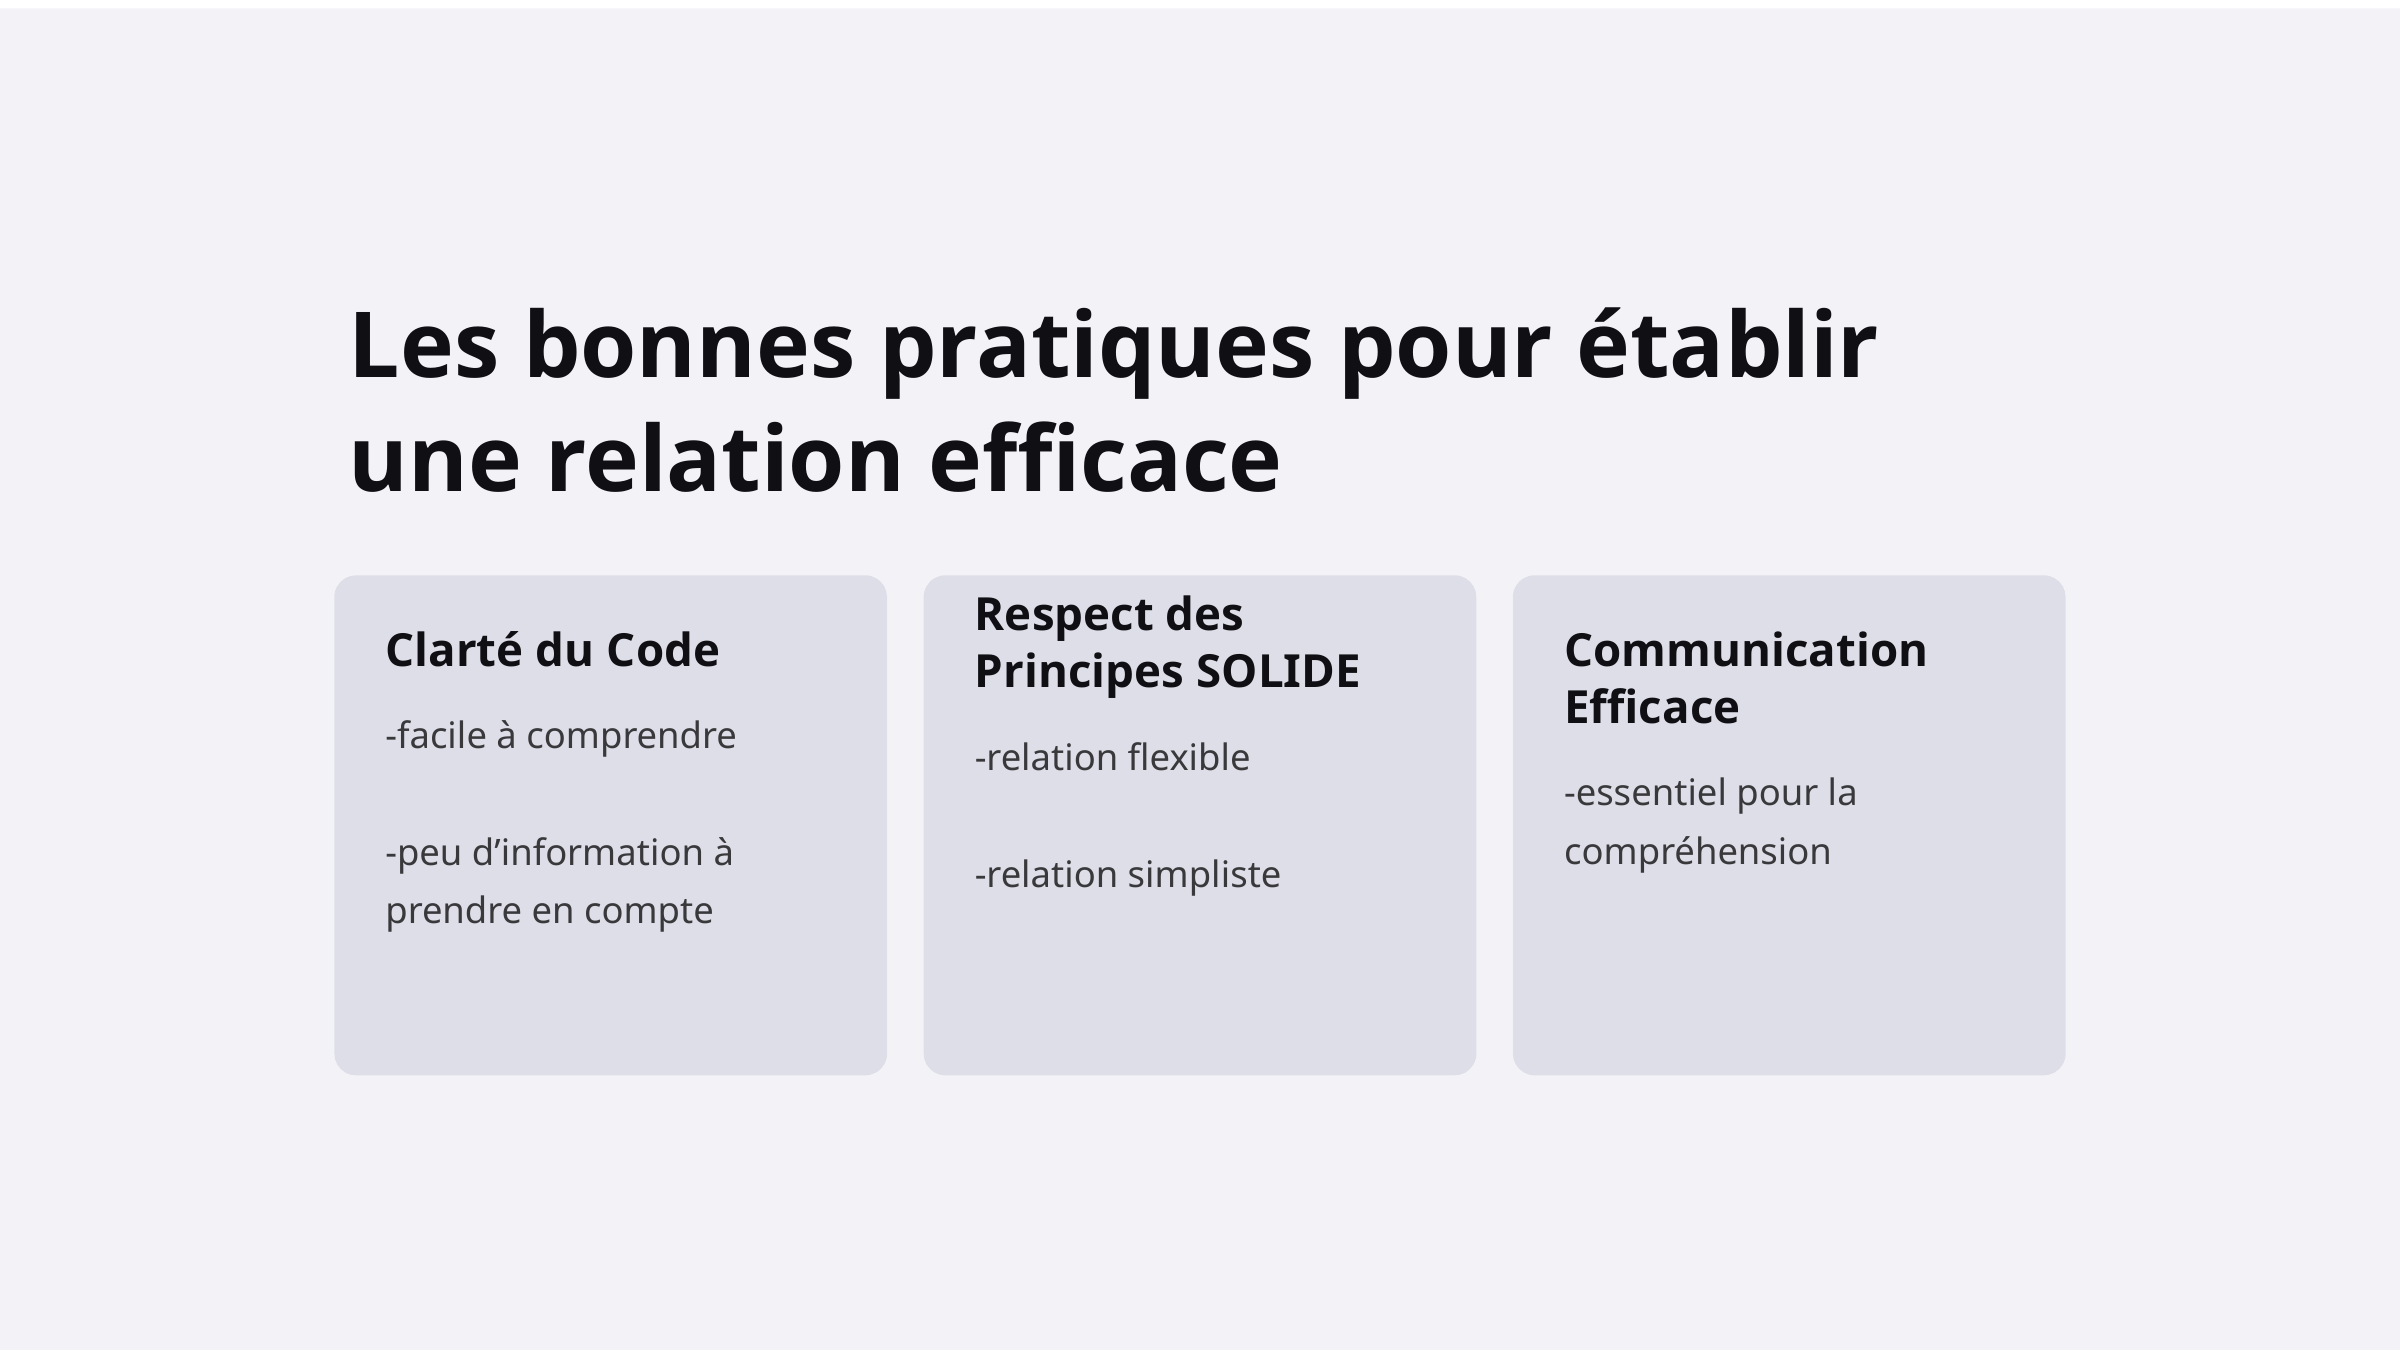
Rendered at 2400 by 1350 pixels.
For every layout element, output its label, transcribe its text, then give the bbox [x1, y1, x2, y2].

text_box Les bonnes pratiques pour établir une relation efficace [334, 274, 2066, 503]
text_box Communication Efficace [1549, 611, 2030, 726]
text_box -relation flexible -relation simpliste [960, 712, 1440, 1004]
text_box [0, 8, 2400, 1350]
text_box Clarté du Code [370, 611, 736, 669]
text_box -facile à comprendre -peu d’information à prendre en compte [370, 690, 851, 924]
text_box Respect des Principes SOLIDE [960, 575, 1440, 690]
text_box -essentiel pour la compréhension [1549, 747, 2030, 981]
